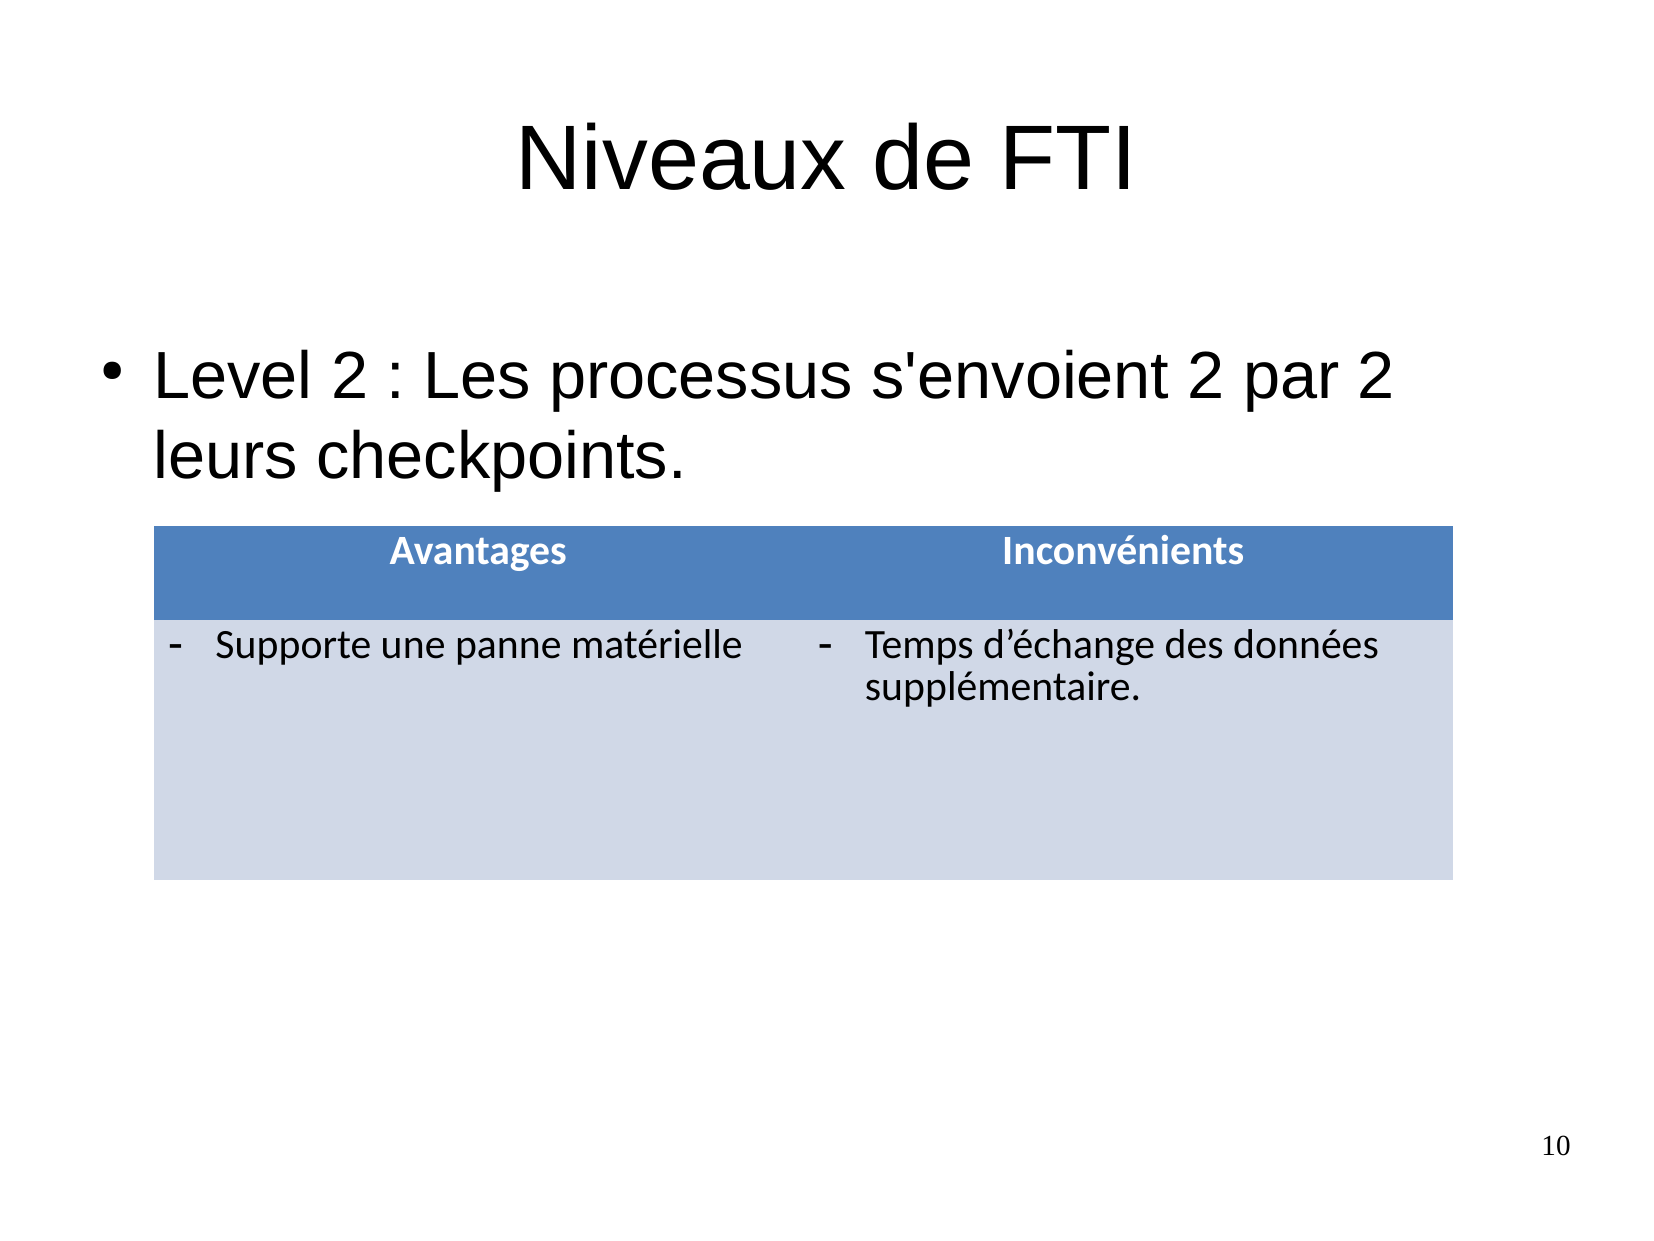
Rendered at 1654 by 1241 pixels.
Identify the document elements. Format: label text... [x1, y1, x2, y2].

table_header Avantages [154, 526, 803, 620]
title Niveaux de FTI [82, 49, 1571, 257]
table_cell Supporte une panne matérielle [154, 620, 803, 880]
list Level 2 : Les processus s'envoient 2 par 2 leurs checkpoints. [82, 331, 1538, 1052]
table_cell Temps d’échange des données supplémentaire. [803, 620, 1453, 880]
table_header Inconvénients [803, 526, 1453, 620]
